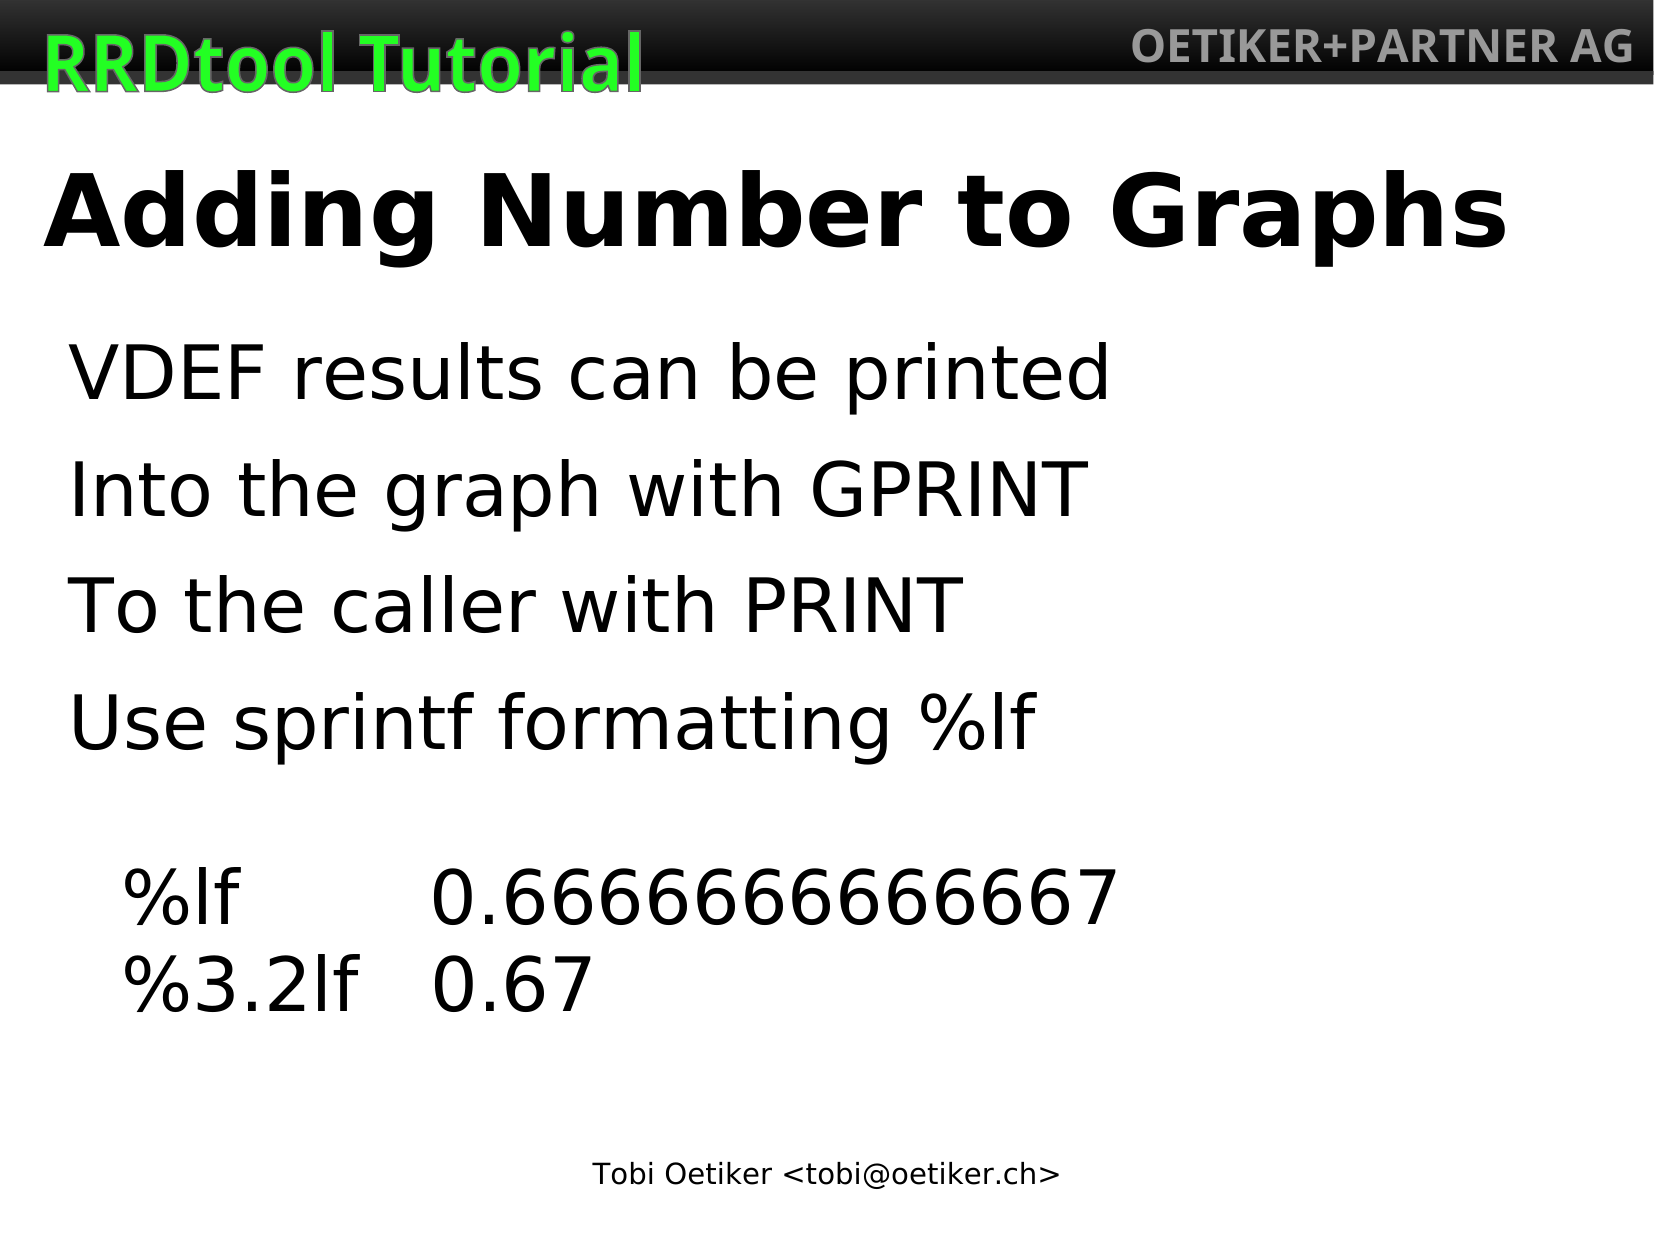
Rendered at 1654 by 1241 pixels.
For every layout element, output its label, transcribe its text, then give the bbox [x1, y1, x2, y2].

list VDEF results can be printed Into the graph with GPRINT To the caller with PRINT Use sprintf formatting %lf %lf 0.6666666666667 %3.2lf 0.67 [50, 329, 1571, 1099]
title Adding Number to Graphs [43, 137, 1582, 287]
